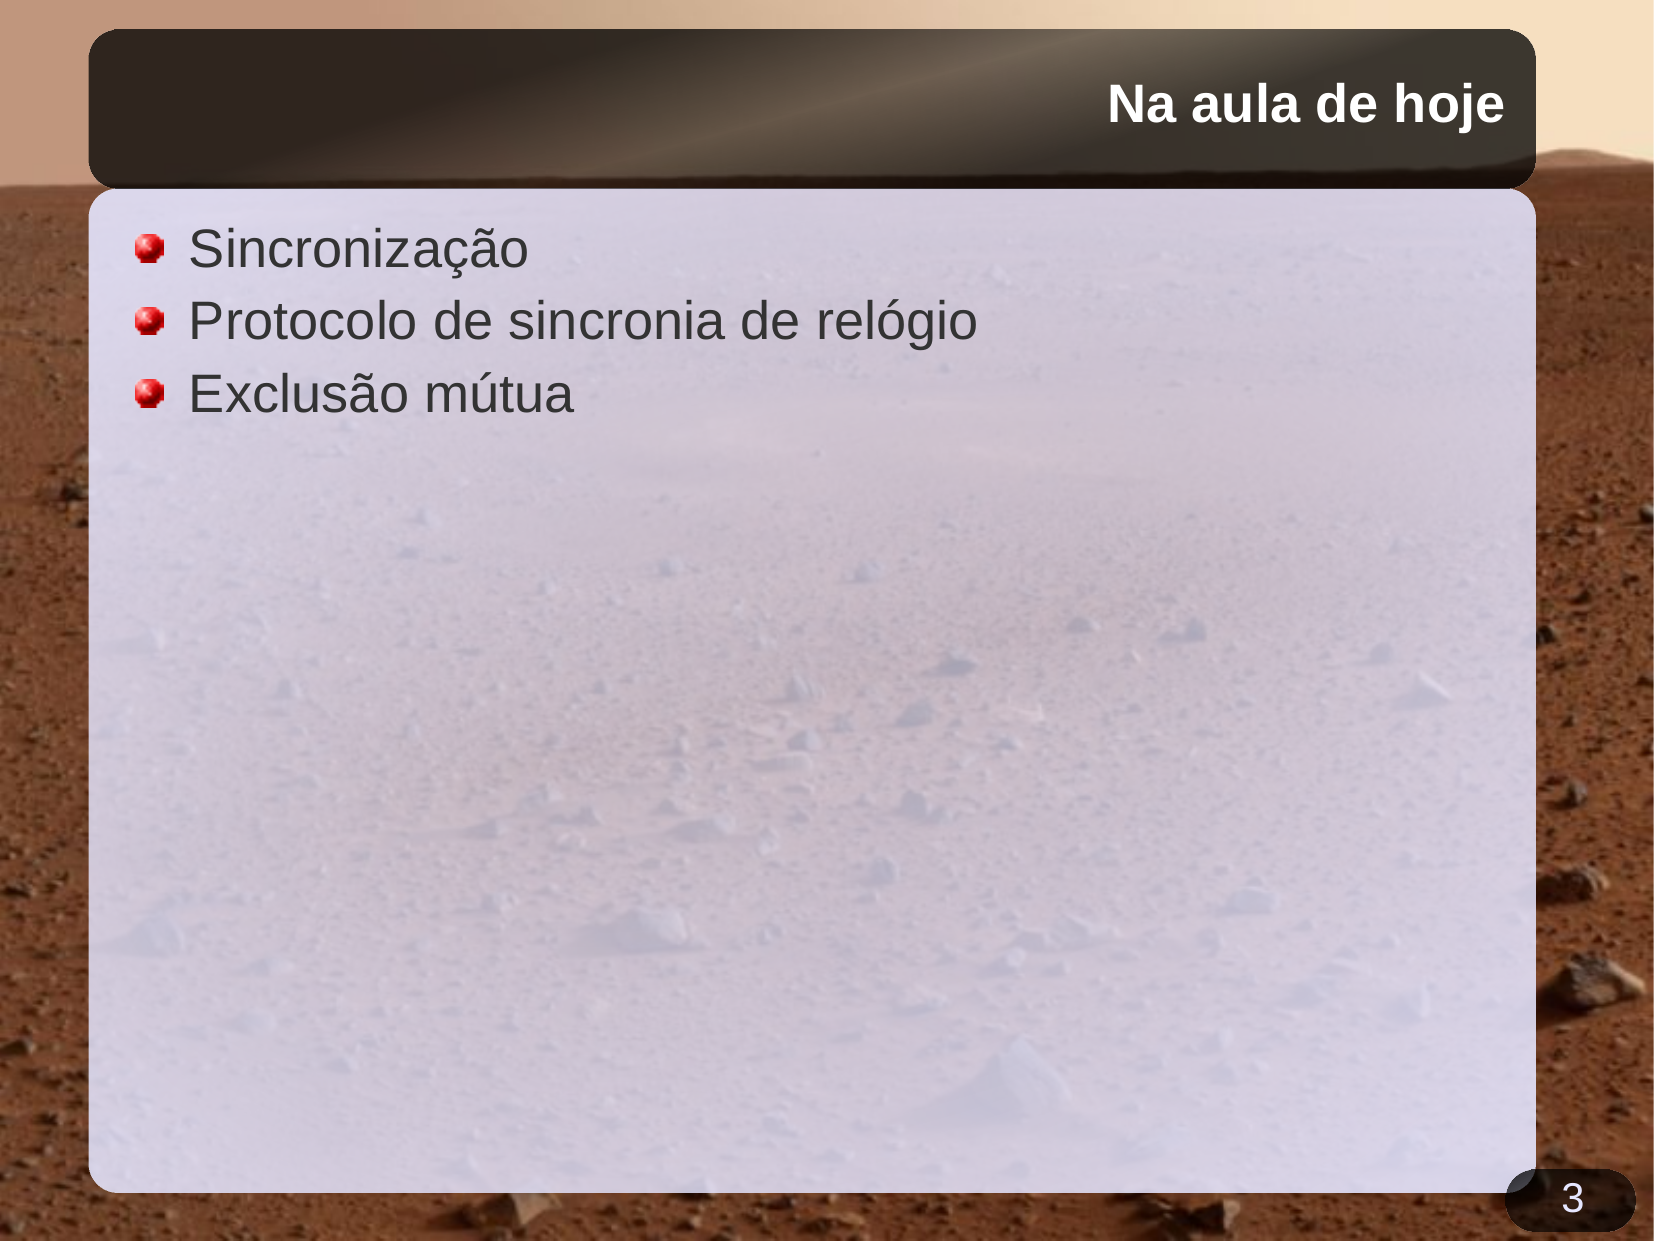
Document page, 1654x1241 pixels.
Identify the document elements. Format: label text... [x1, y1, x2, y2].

title Na aula de hoje [118, 59, 1506, 148]
picture [0, 0, 1654, 1241]
list Sincronização Protocolo de sincronia de relógio Exclusão mútua [118, 218, 1477, 1164]
